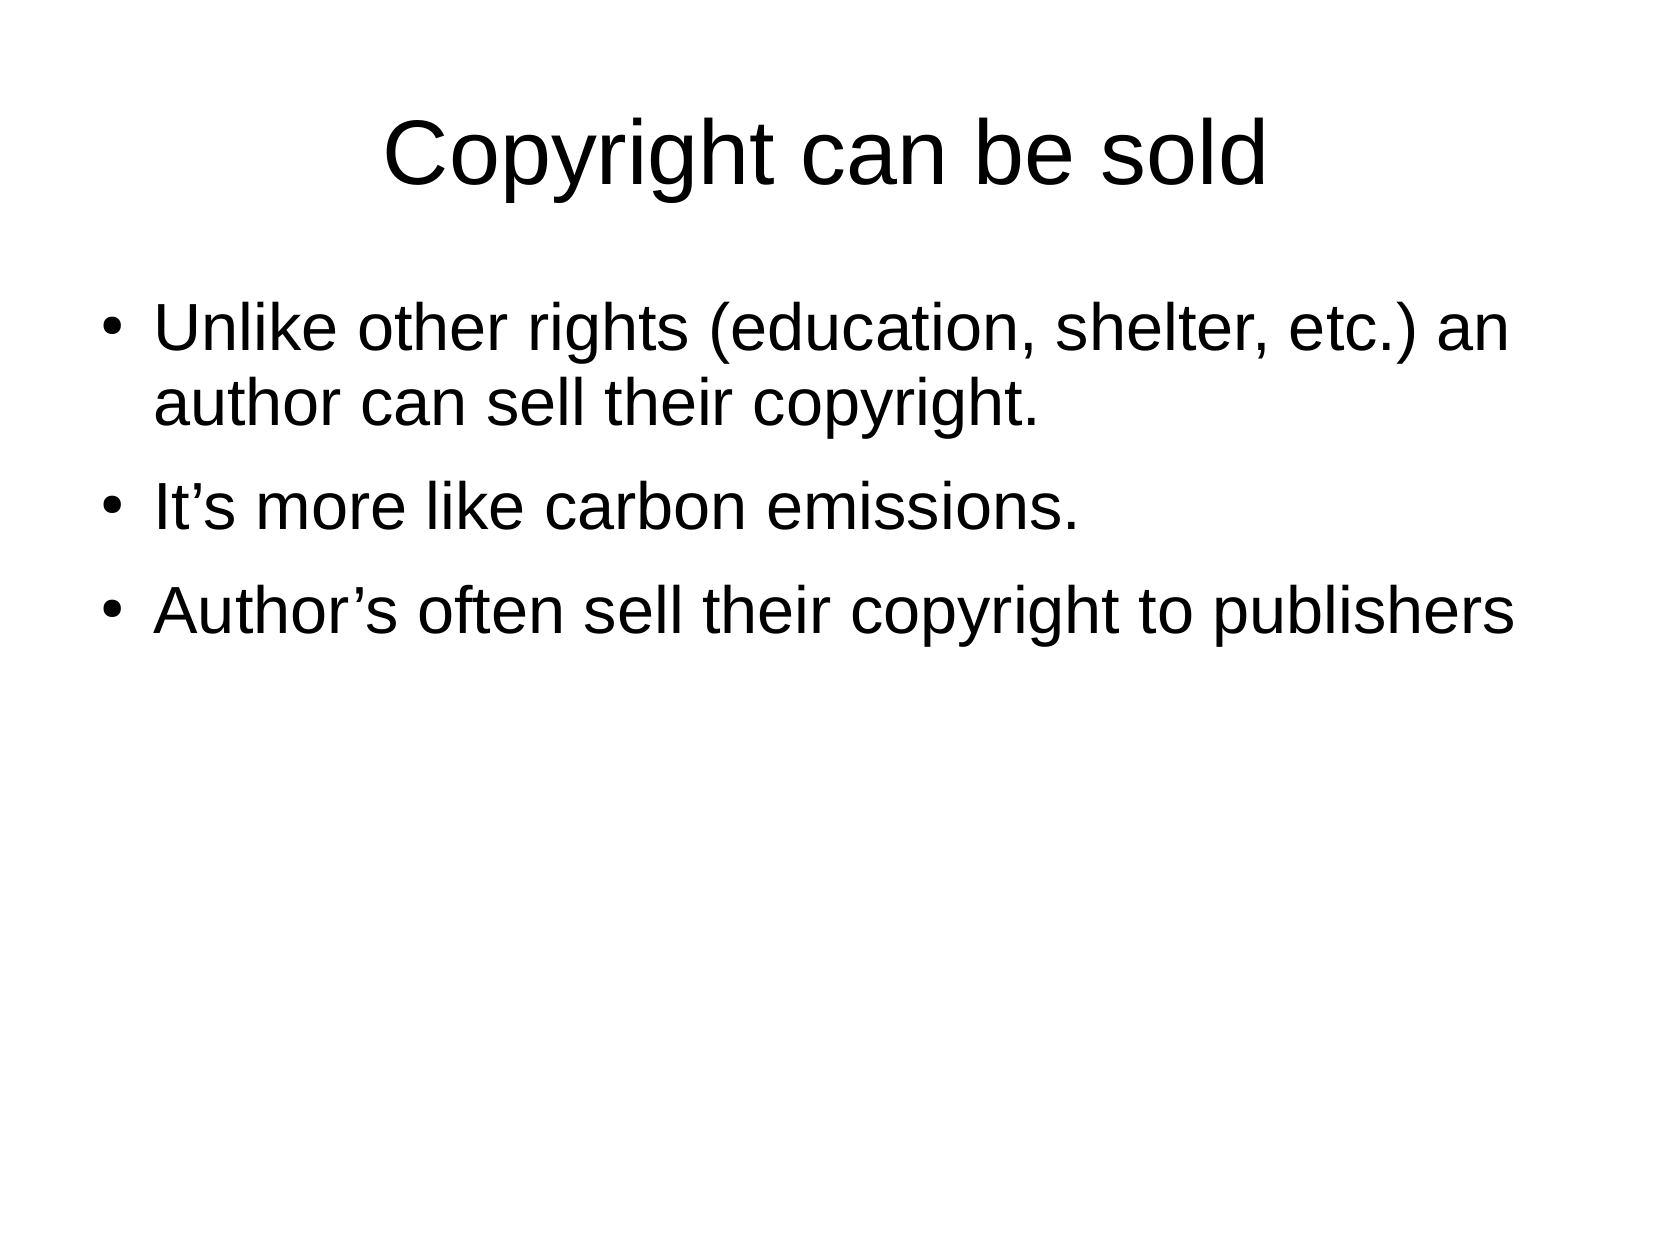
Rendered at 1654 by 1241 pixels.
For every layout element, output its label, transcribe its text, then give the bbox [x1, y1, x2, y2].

list Unlike other rights (education, shelter, etc.) an author can sell their copyright. It’s more like carbon emissions. Author’s often sell their copyright to publishers [82, 290, 1538, 1010]
title Copyright can be sold [82, 49, 1571, 257]
